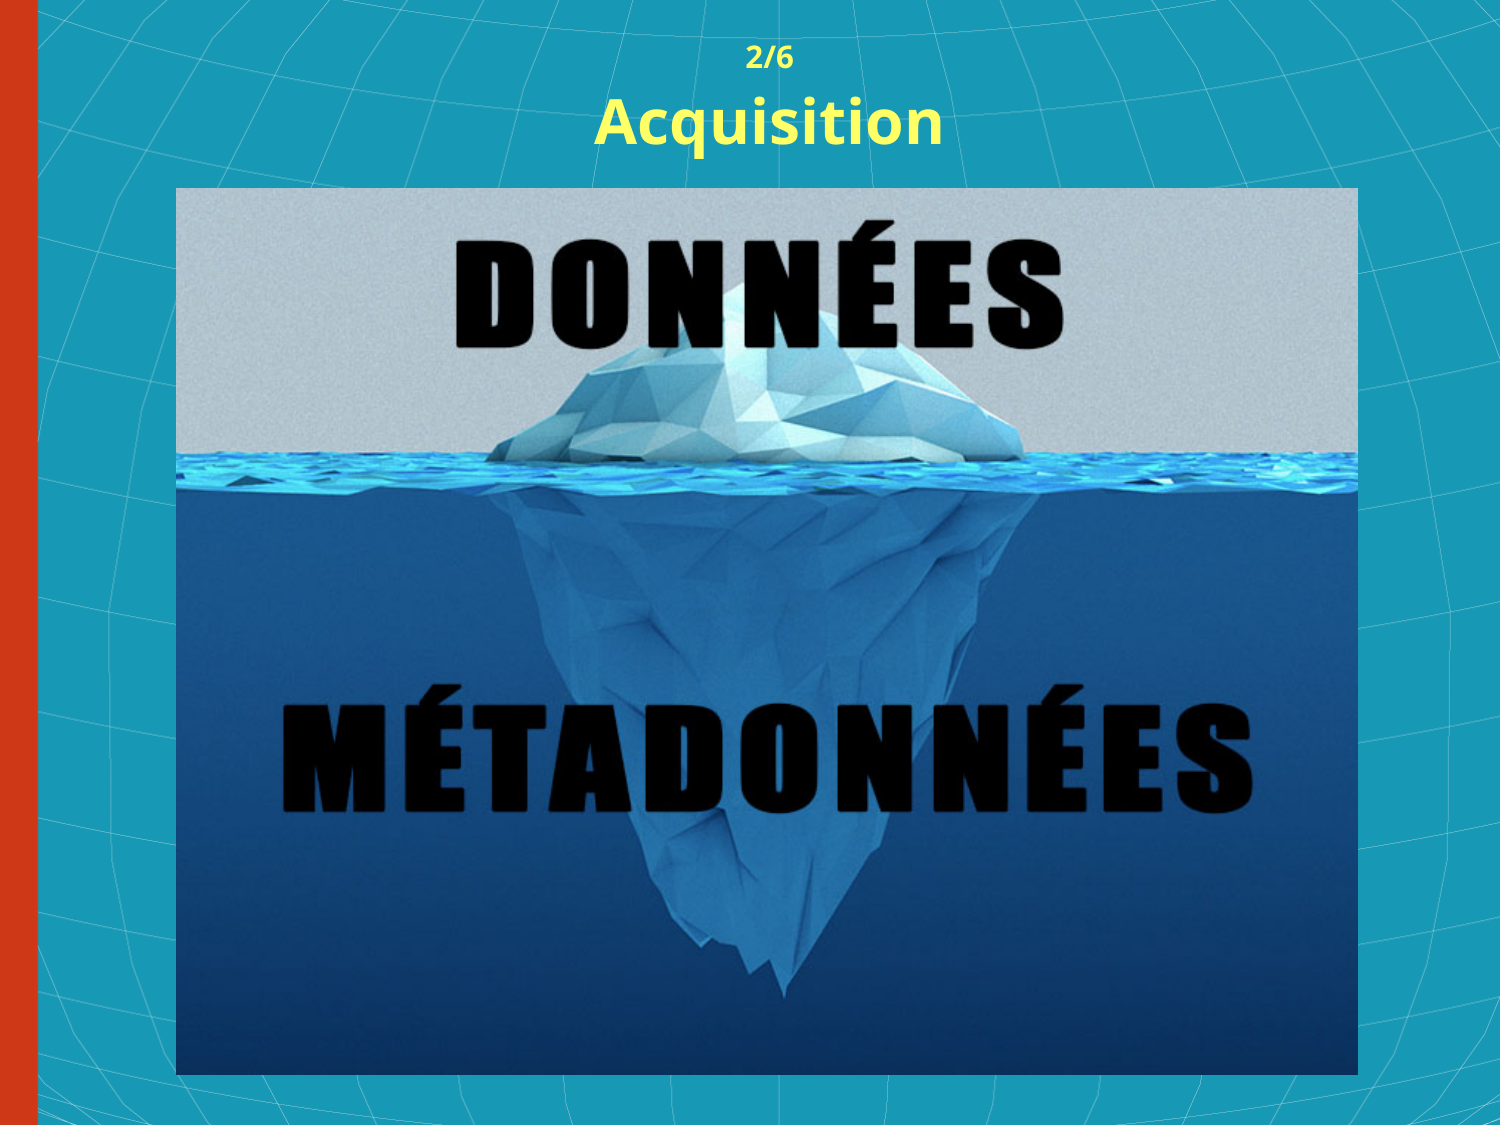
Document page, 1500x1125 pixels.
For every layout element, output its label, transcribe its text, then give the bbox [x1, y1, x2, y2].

picture [0, 0, 1500, 1125]
title 2/6 Acquisition [64, 20, 1476, 178]
